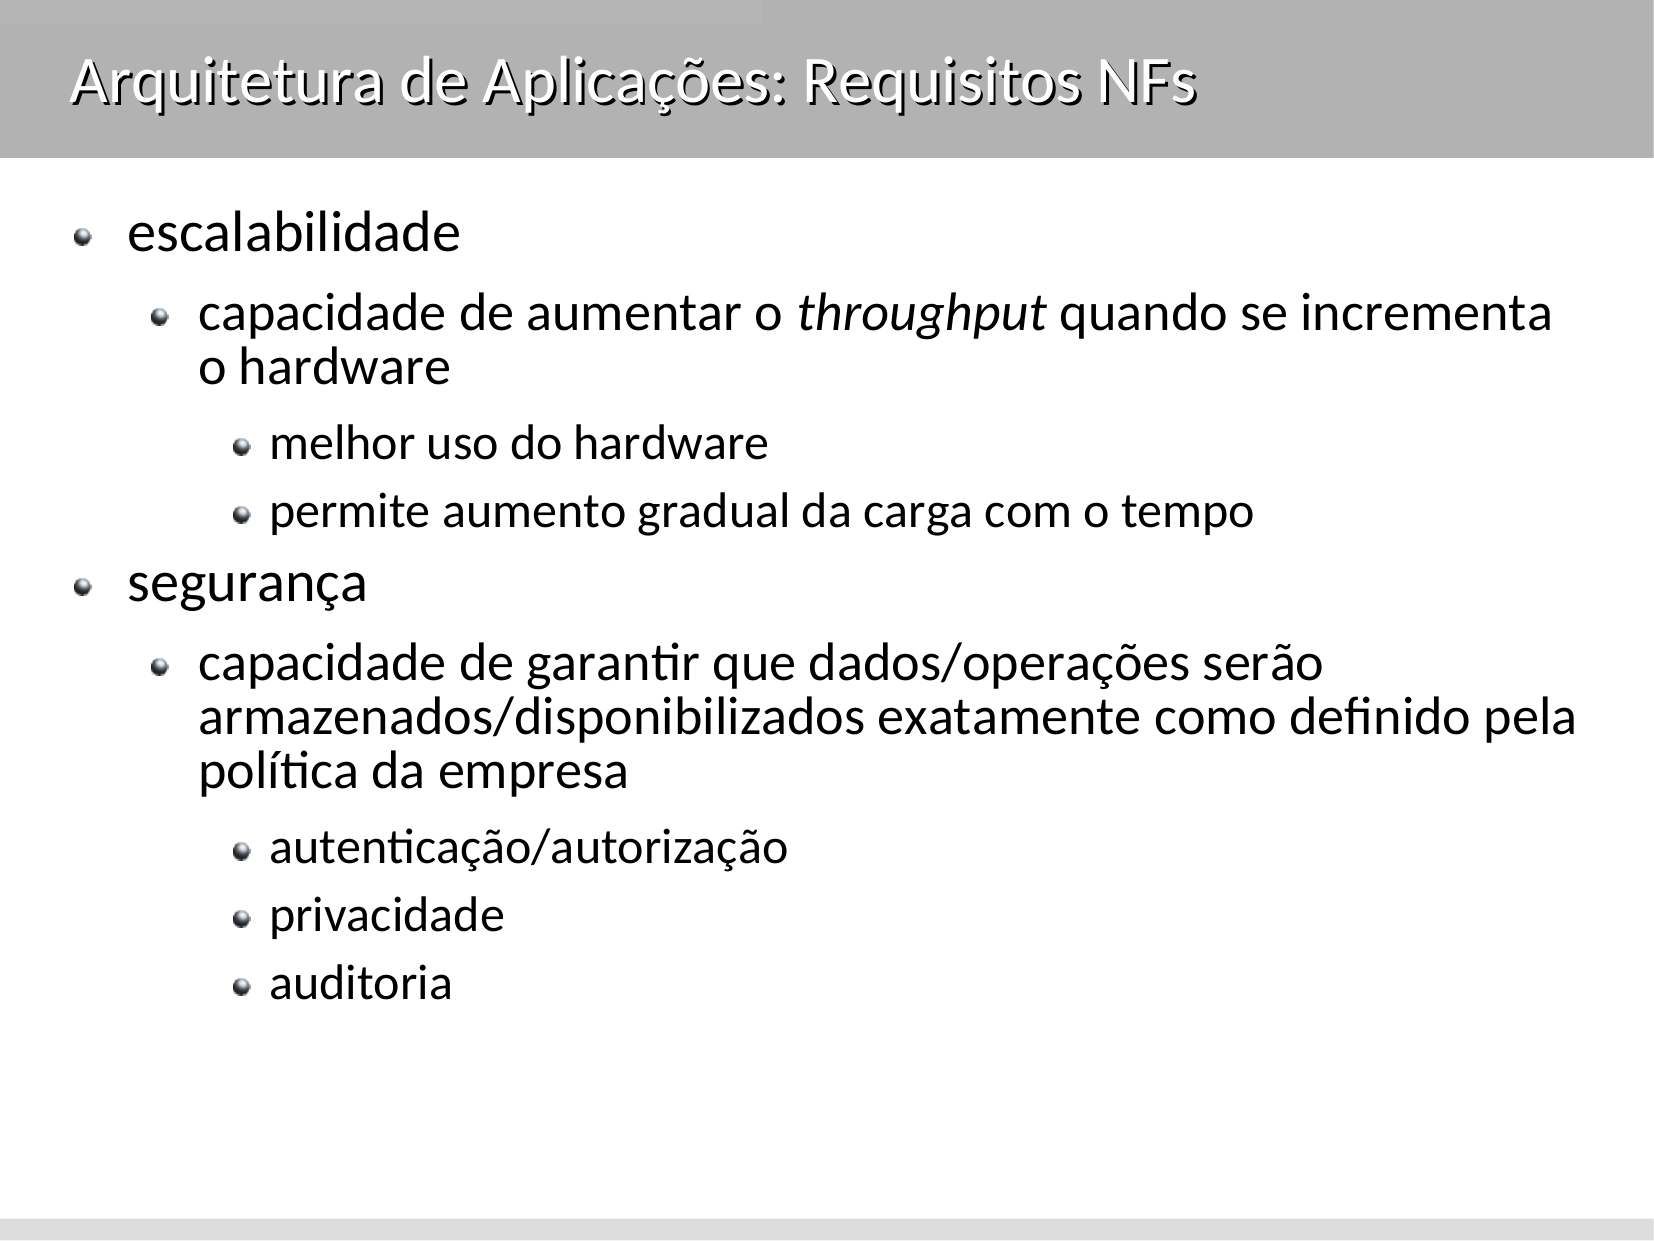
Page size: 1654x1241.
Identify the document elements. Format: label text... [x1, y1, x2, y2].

title Arquitetura de Aplicações: Requisitos NFs [70, 11, 1536, 160]
list escalabilidade capacidade de aumentar o throughput quando se incrementa o hardware melhor uso do hardware permite aumento gradual da carga com o tempo segurança capacidade de garantir que dados/operações serão armazenados/disponibilizados exatamente como definido pela política da empresa autenticação/autorização privacidade auditoria [56, 207, 1595, 1153]
